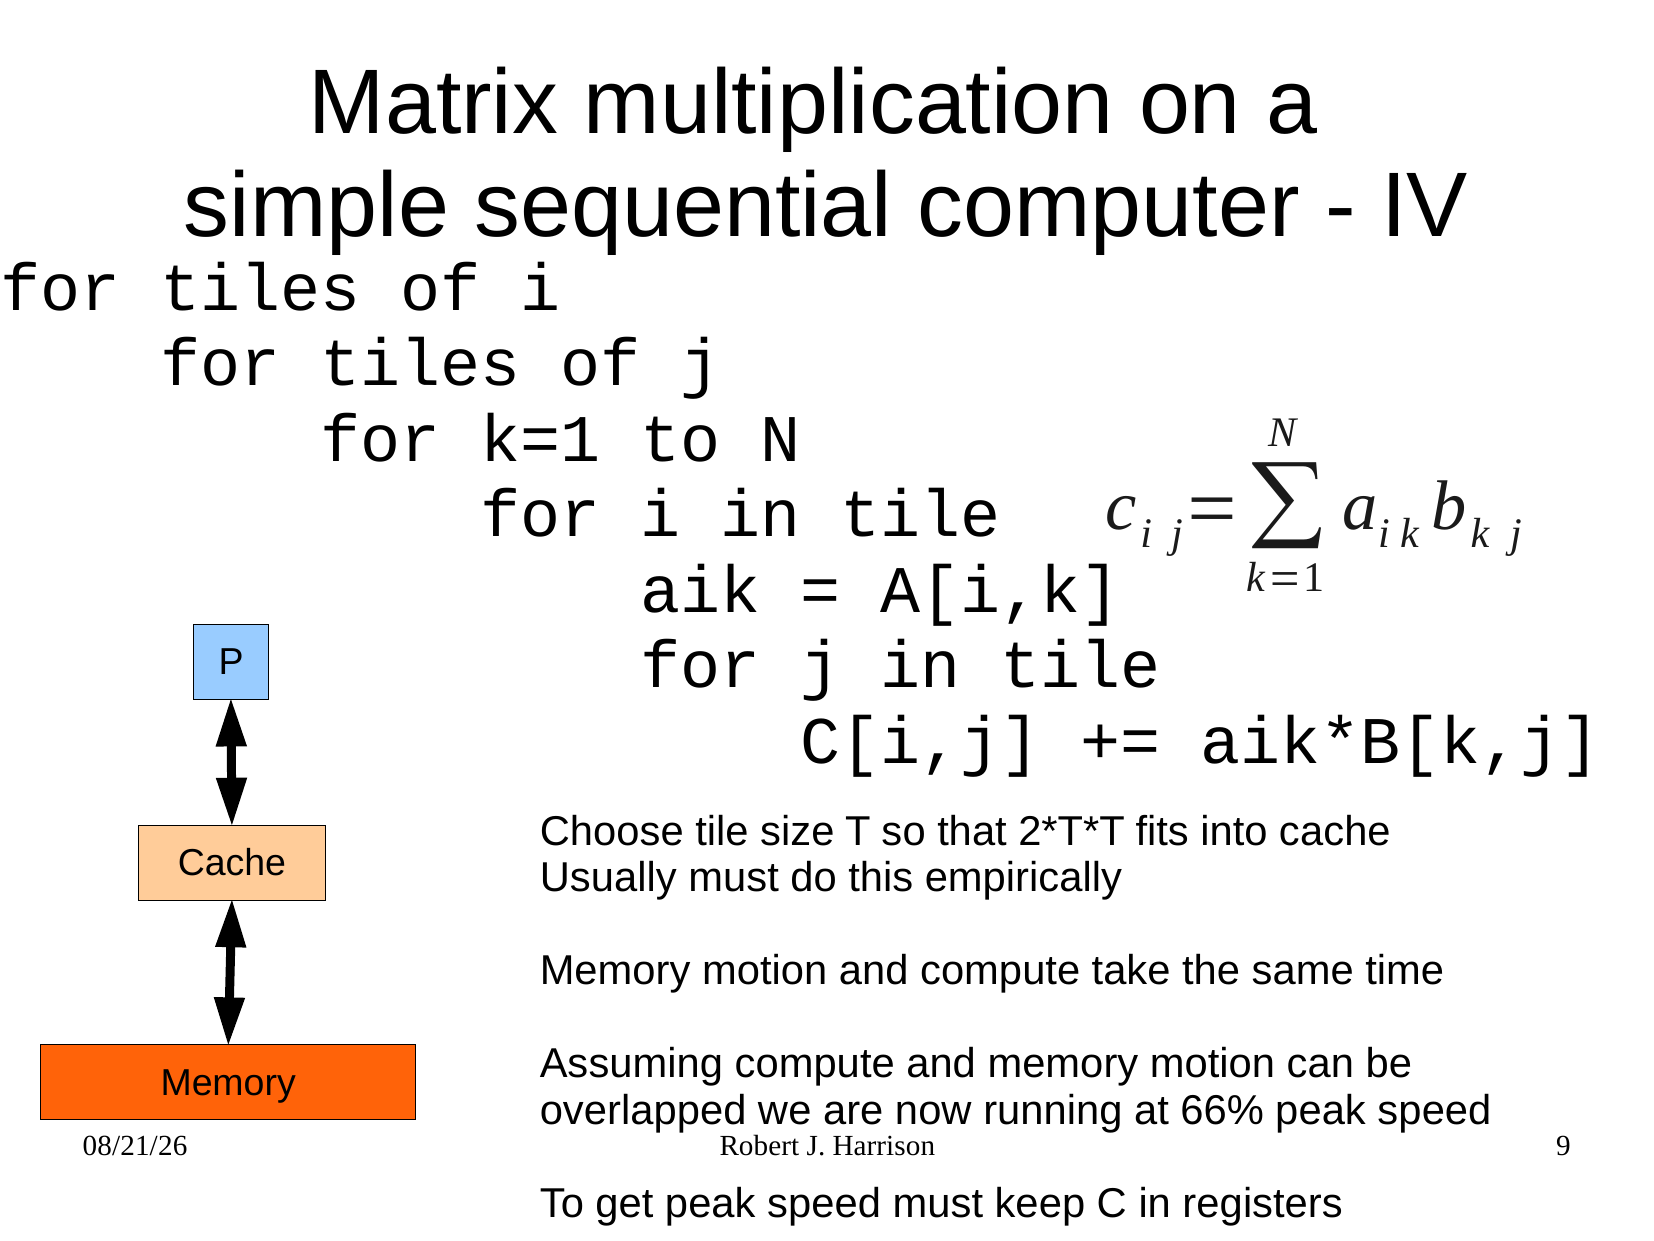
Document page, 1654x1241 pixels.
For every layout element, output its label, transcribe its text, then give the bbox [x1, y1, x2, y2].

text_box Memory [40, 1044, 416, 1120]
text_box Choose tile size T so that 2*T*T fits into cache Usually must do this empirically Memory motion and compute take the same time Assuming compute and memory motion can be overlapped we are now running at 66% peak speed To get peak speed must keep C in registers [525, 800, 1507, 1239]
text_box P [193, 624, 269, 700]
chart [1087, 411, 1538, 601]
text_box Cache [138, 825, 326, 901]
list for tiles of i for tiles of j for k=1 to N for i in tile aik = A[i,k] for j in tile C[i,j] += aik*B[k,j] [0, 254, 1654, 1074]
title Matrix multiplication on a simple sequential computer - IV [82, 50, 1571, 254]
